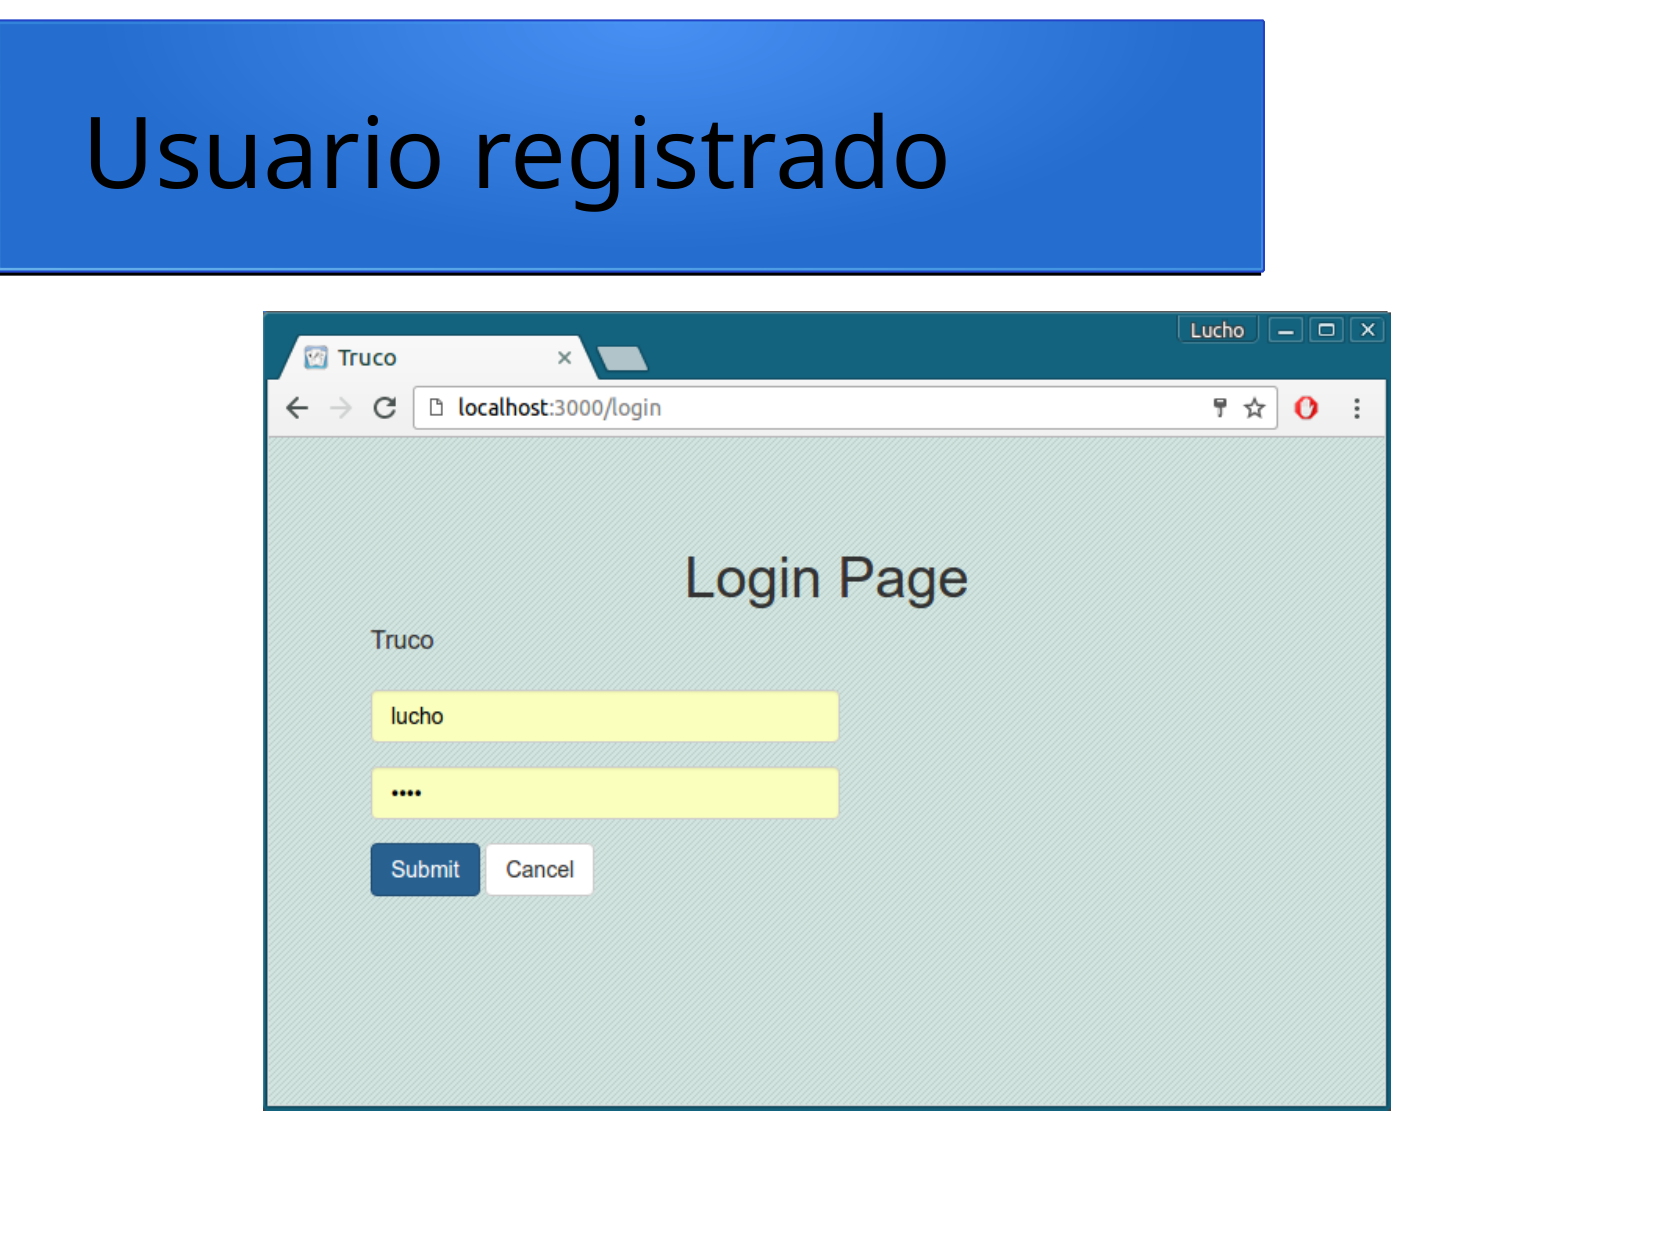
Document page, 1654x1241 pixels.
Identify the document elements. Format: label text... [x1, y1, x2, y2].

title Usuario registrado [82, 47, 1235, 252]
picture [263, 311, 1391, 1111]
